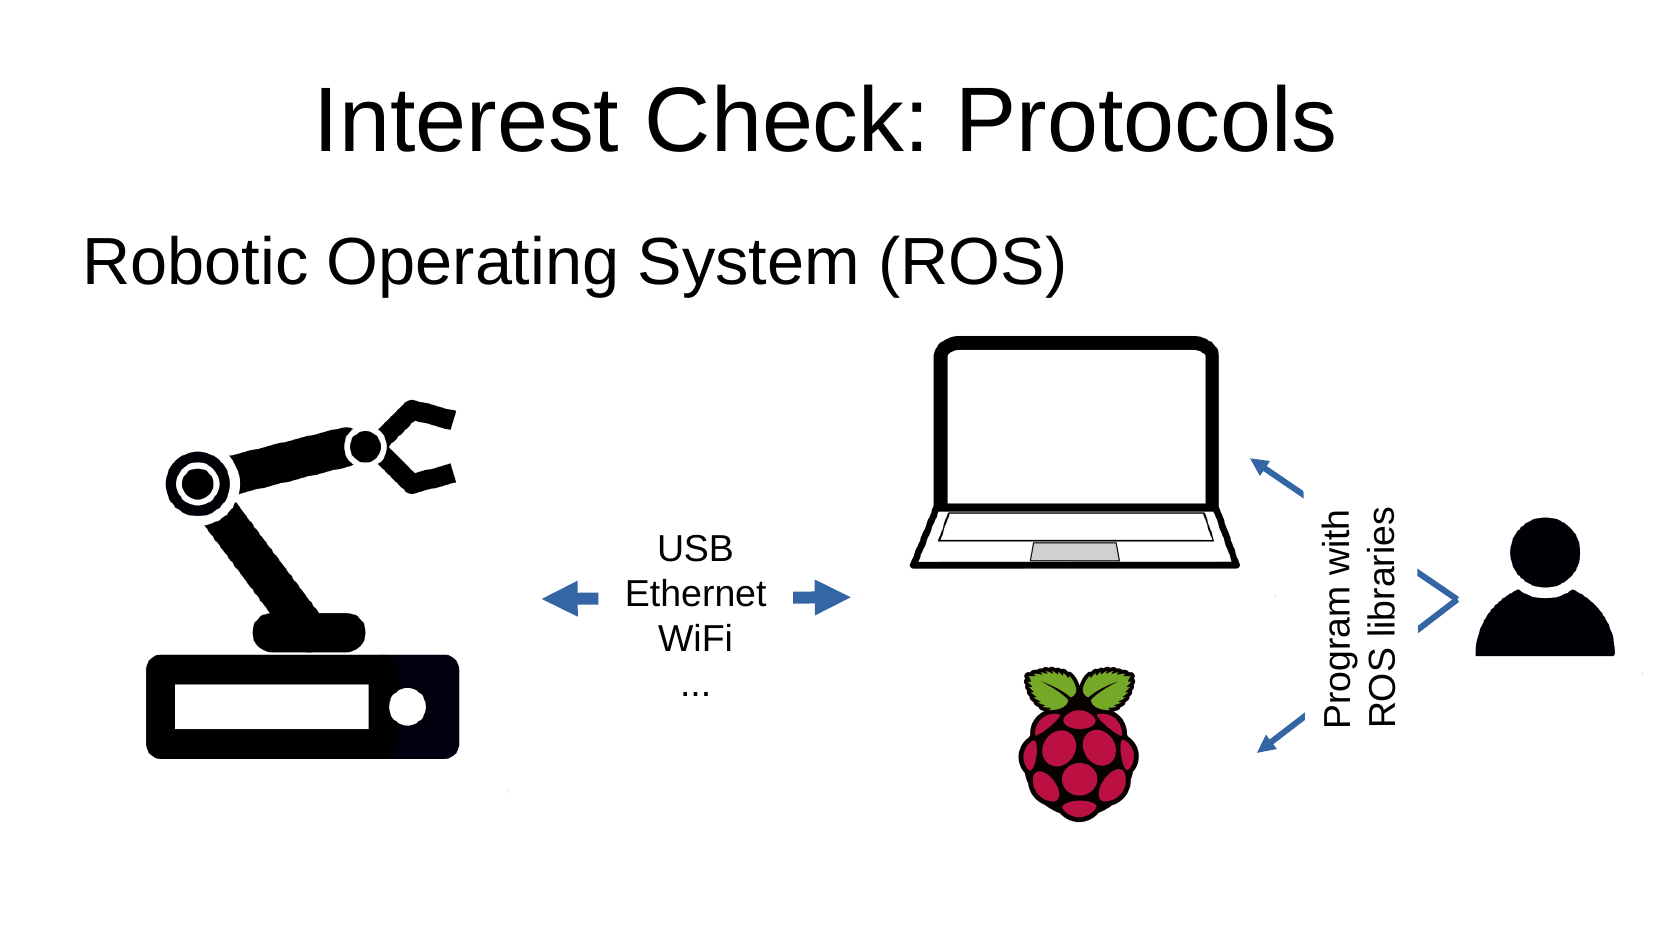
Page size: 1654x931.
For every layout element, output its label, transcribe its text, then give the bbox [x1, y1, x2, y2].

text_box Interest Check: Protocols [82, 37, 1571, 193]
text_box Program with ROS libraries [1303, 426, 1419, 745]
picture [96, 350, 509, 793]
text_box Robotic Operating System (ROS) [1418, 578, 1446, 624]
text_box USB Ethernet WiFi ... [598, 522, 793, 706]
text_box Robotic Operating System (ROS) [82, 217, 1571, 757]
picture [1446, 504, 1643, 676]
picture [971, 647, 1188, 840]
picture [886, 313, 1276, 599]
